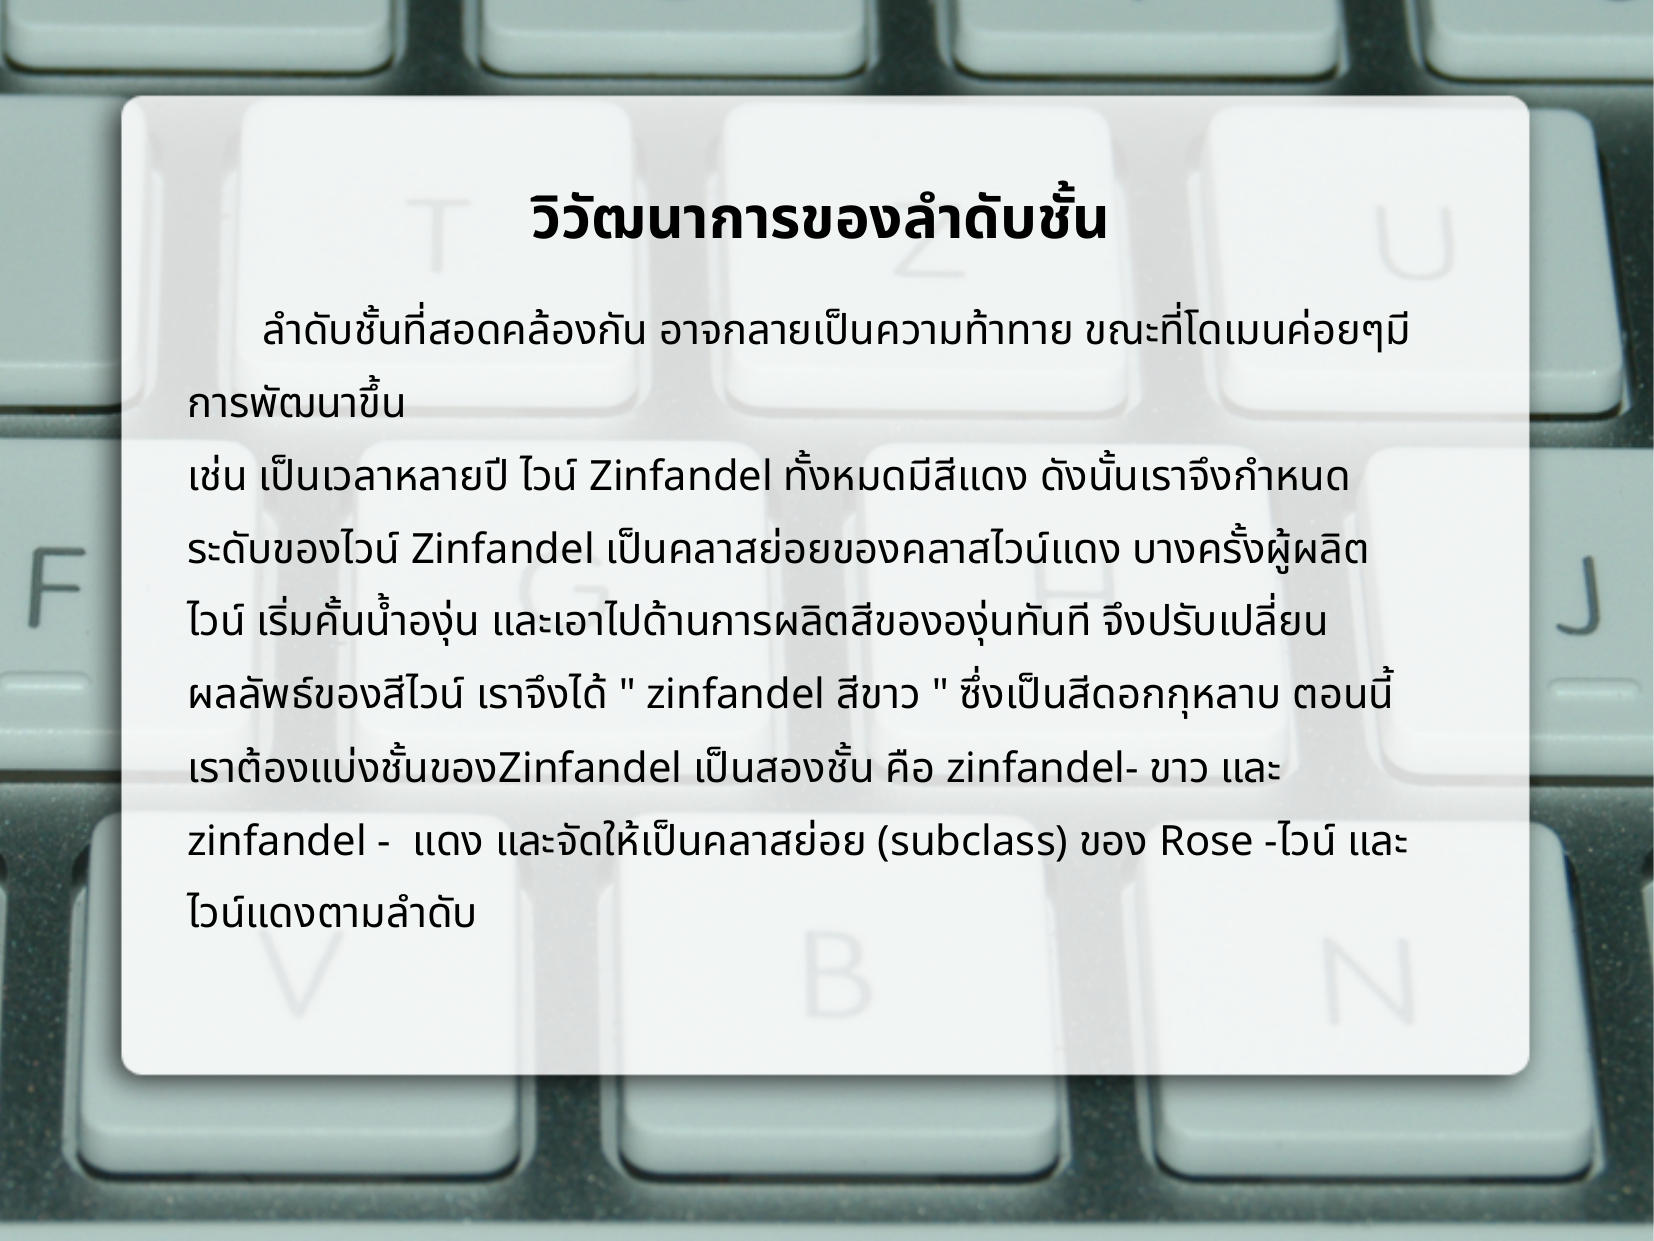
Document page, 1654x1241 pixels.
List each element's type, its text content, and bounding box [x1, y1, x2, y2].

subtitle ลำดับชั้นที่สอดคล้องกัน อาจกลายเป็นความท้าทาย ขณะที่โดเมนค่อยๆมีการพัฒนาขึ้น เช่น เป็นเวลาหลายปี ไวน์ Zinfandel ทั้งหมดมีสีแดง ดังนั้นเราจึงกำหนดระดับของไวน์ Zinfandel เป็นคลาสย่อยของคลาสไวน์แดง บางครั้งผู้ผลิตไวน์ เริ่มคั้นน้ำองุ่น และเอาไปด้านการผลิตสีขององุ่นทันที จึงปรับเปลี่ยนผลลัพธ์ของสีไวน์ เราจึงได้ " zinfandel สีขาว " ซึ่งเป็นสีดอกกุหลาบ ตอนนี้เราต้องแบ่งชั้นของZinfandel เป็นสองชั้น คือ zinfandel- ขาว และ zinfandel - แดง และจัดให้เป็นคลาสย่อย (subclass) ของ Rose -ไวน์ และไวน์แดงตามลำดับ [187, 375, 1426, 863]
picture [0, 0, 1654, 1241]
title วิวัฒนาการของลำดับชั้น [135, 125, 1506, 318]
